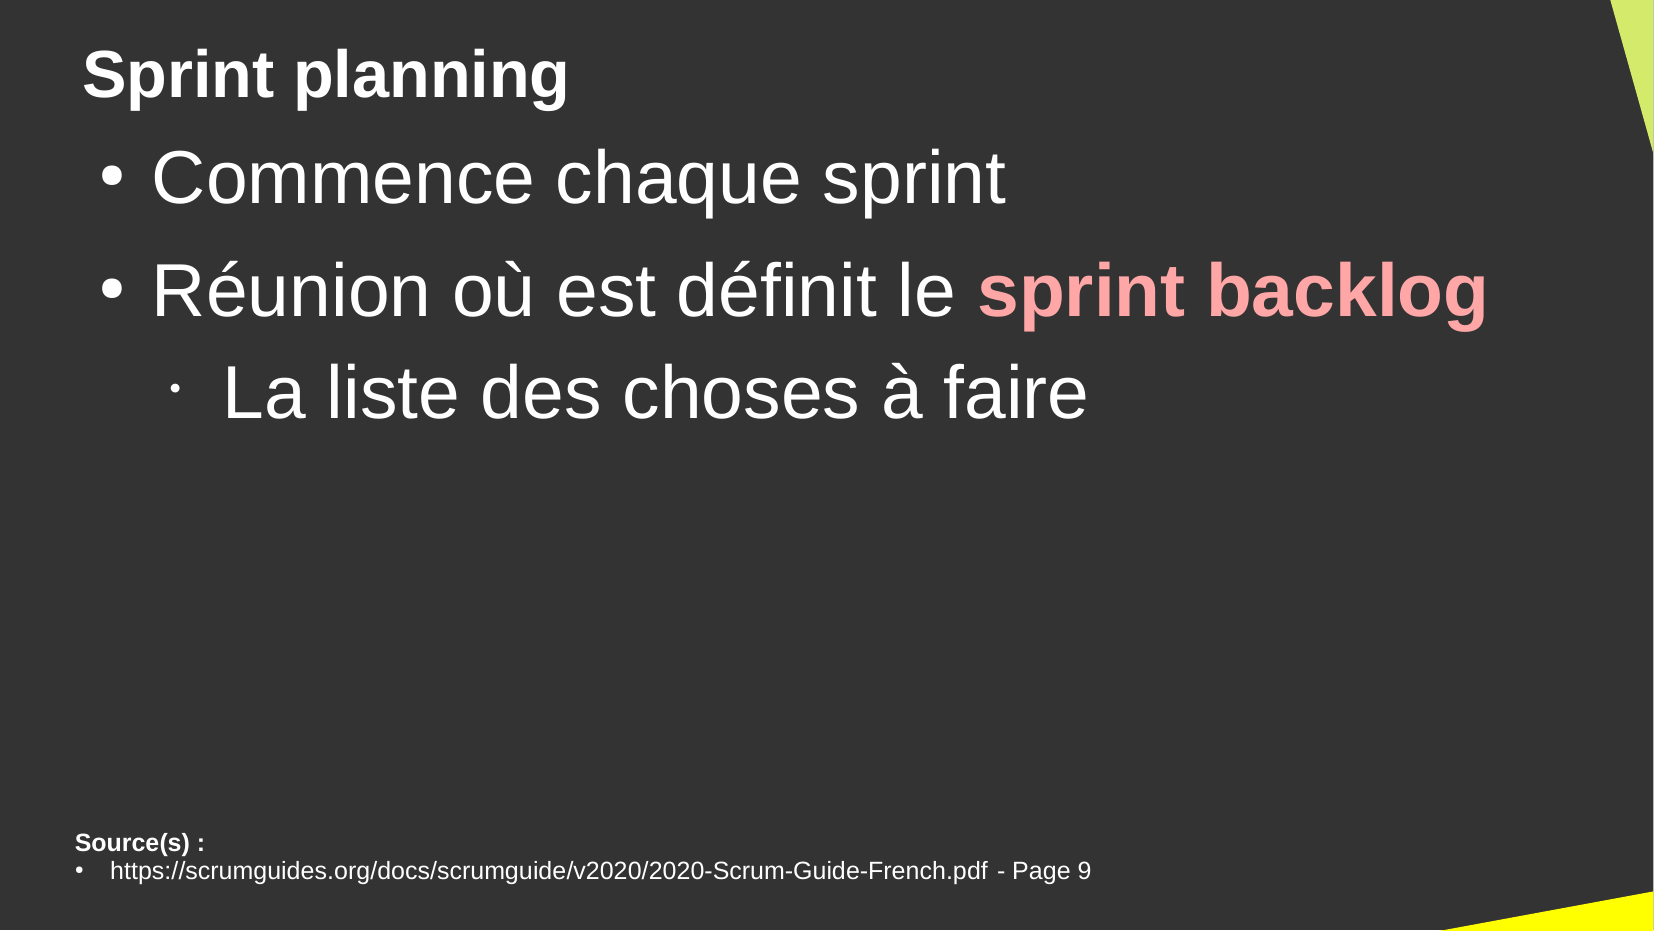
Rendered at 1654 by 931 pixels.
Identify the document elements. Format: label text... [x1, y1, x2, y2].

text_box Source(s) : https://scrumguides.org/docs/scrumguide/v2020/2020-Scrum-Guide-French.pdf - Page 9 [60, 821, 1546, 921]
text_box [1438, 891, 1654, 931]
text_box [1610, 0, 1654, 156]
title Sprint planning [82, 37, 1571, 122]
list Commence chaque sprint Réunion où est définit le sprint backlog La liste des choses à faire [80, 135, 1620, 697]
